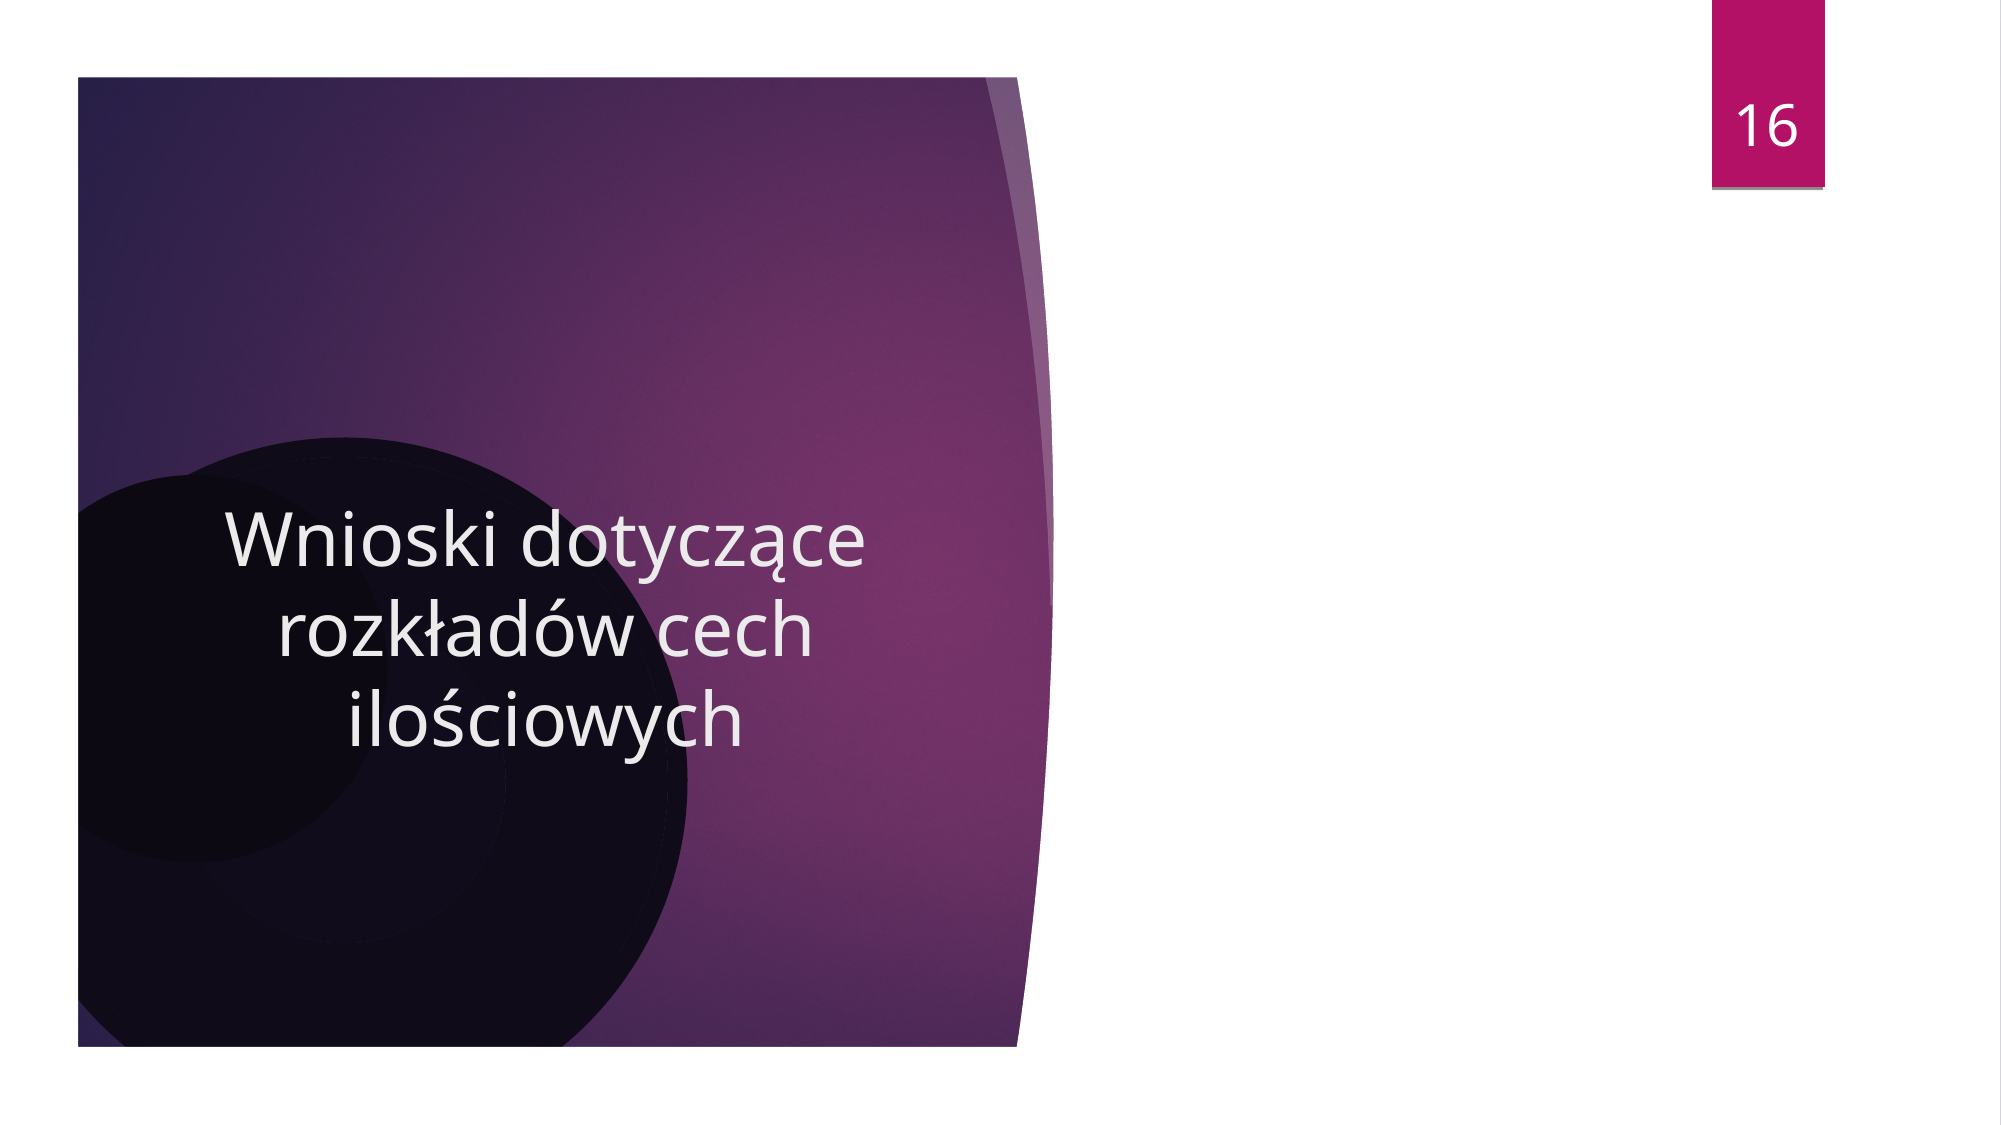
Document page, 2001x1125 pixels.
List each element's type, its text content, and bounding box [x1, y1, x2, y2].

text_box [1698, 48, 1836, 175]
title Wnioski dotyczące rozkładów cech ilościowych [310, 324, 860, 801]
